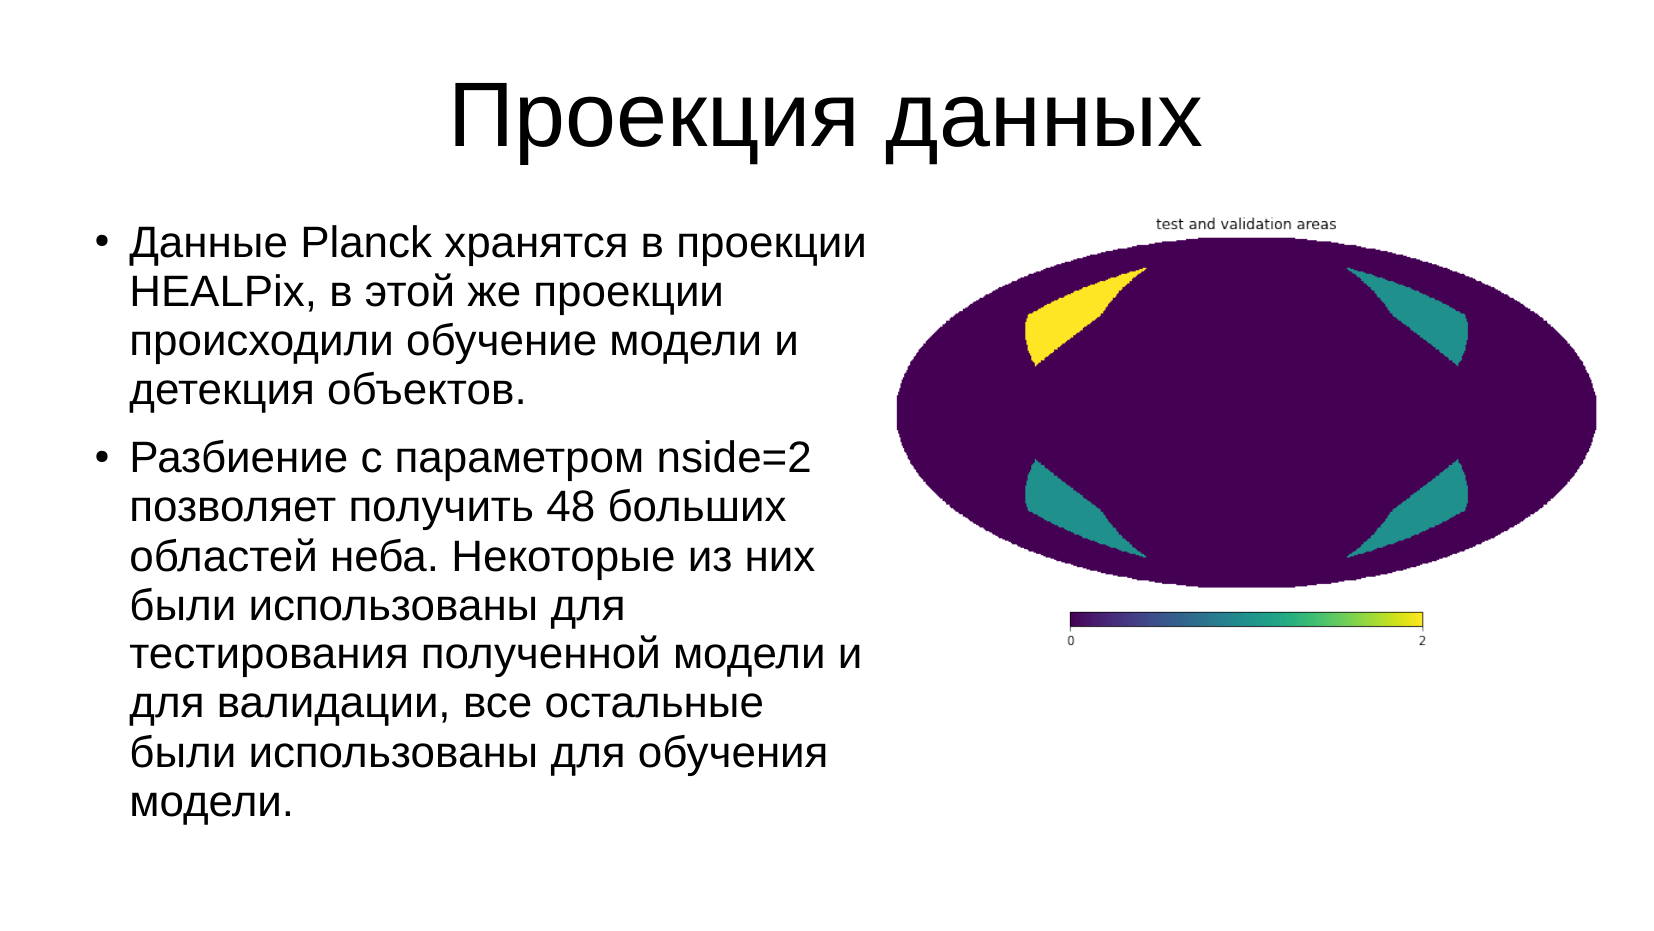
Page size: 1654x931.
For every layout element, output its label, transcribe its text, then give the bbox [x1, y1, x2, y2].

list Данные Planck хранятся в проекции HEALPix, в этой же проекции происходили обучение модели и детекция объектов. Разбиение с параметром nside=2 позволяет получить 48 больших областей неба. Некоторые из них были использованы для тестирования полученной модели и для валидации, все остальные были использованы для обучения модели. [82, 217, 871, 841]
title Проекция данных [82, 37, 1571, 193]
picture [885, 209, 1606, 655]
